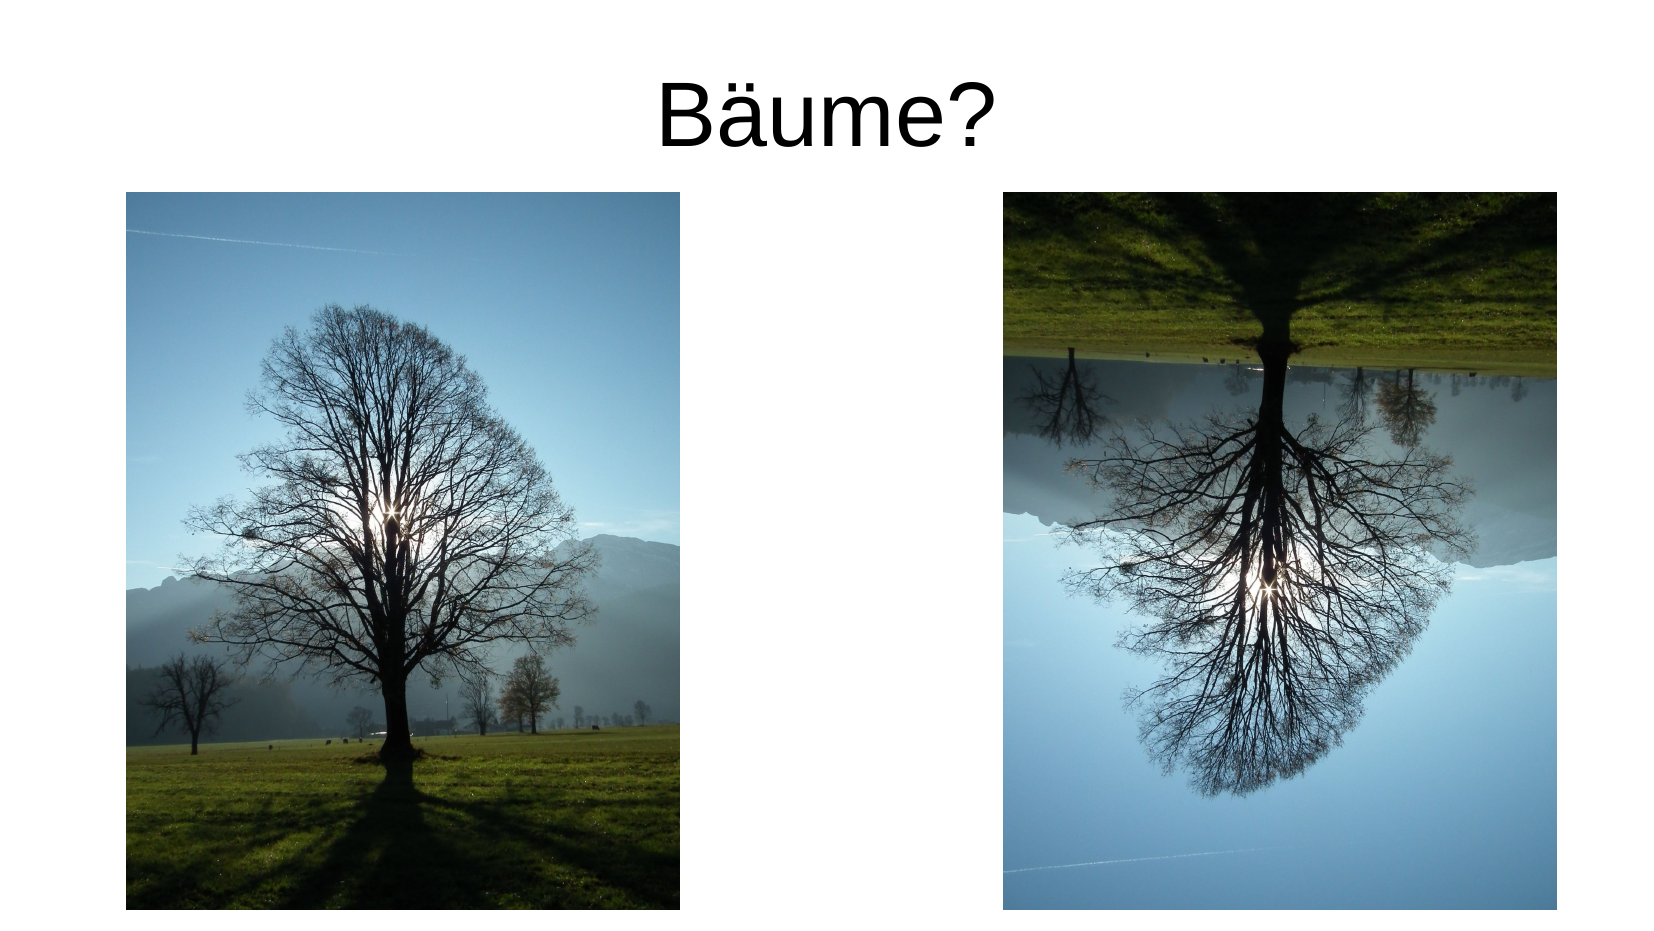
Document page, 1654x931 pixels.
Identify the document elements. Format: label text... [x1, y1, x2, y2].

picture [126, 192, 680, 910]
title Bäume? [82, 37, 1571, 193]
picture [1003, 192, 1557, 910]
